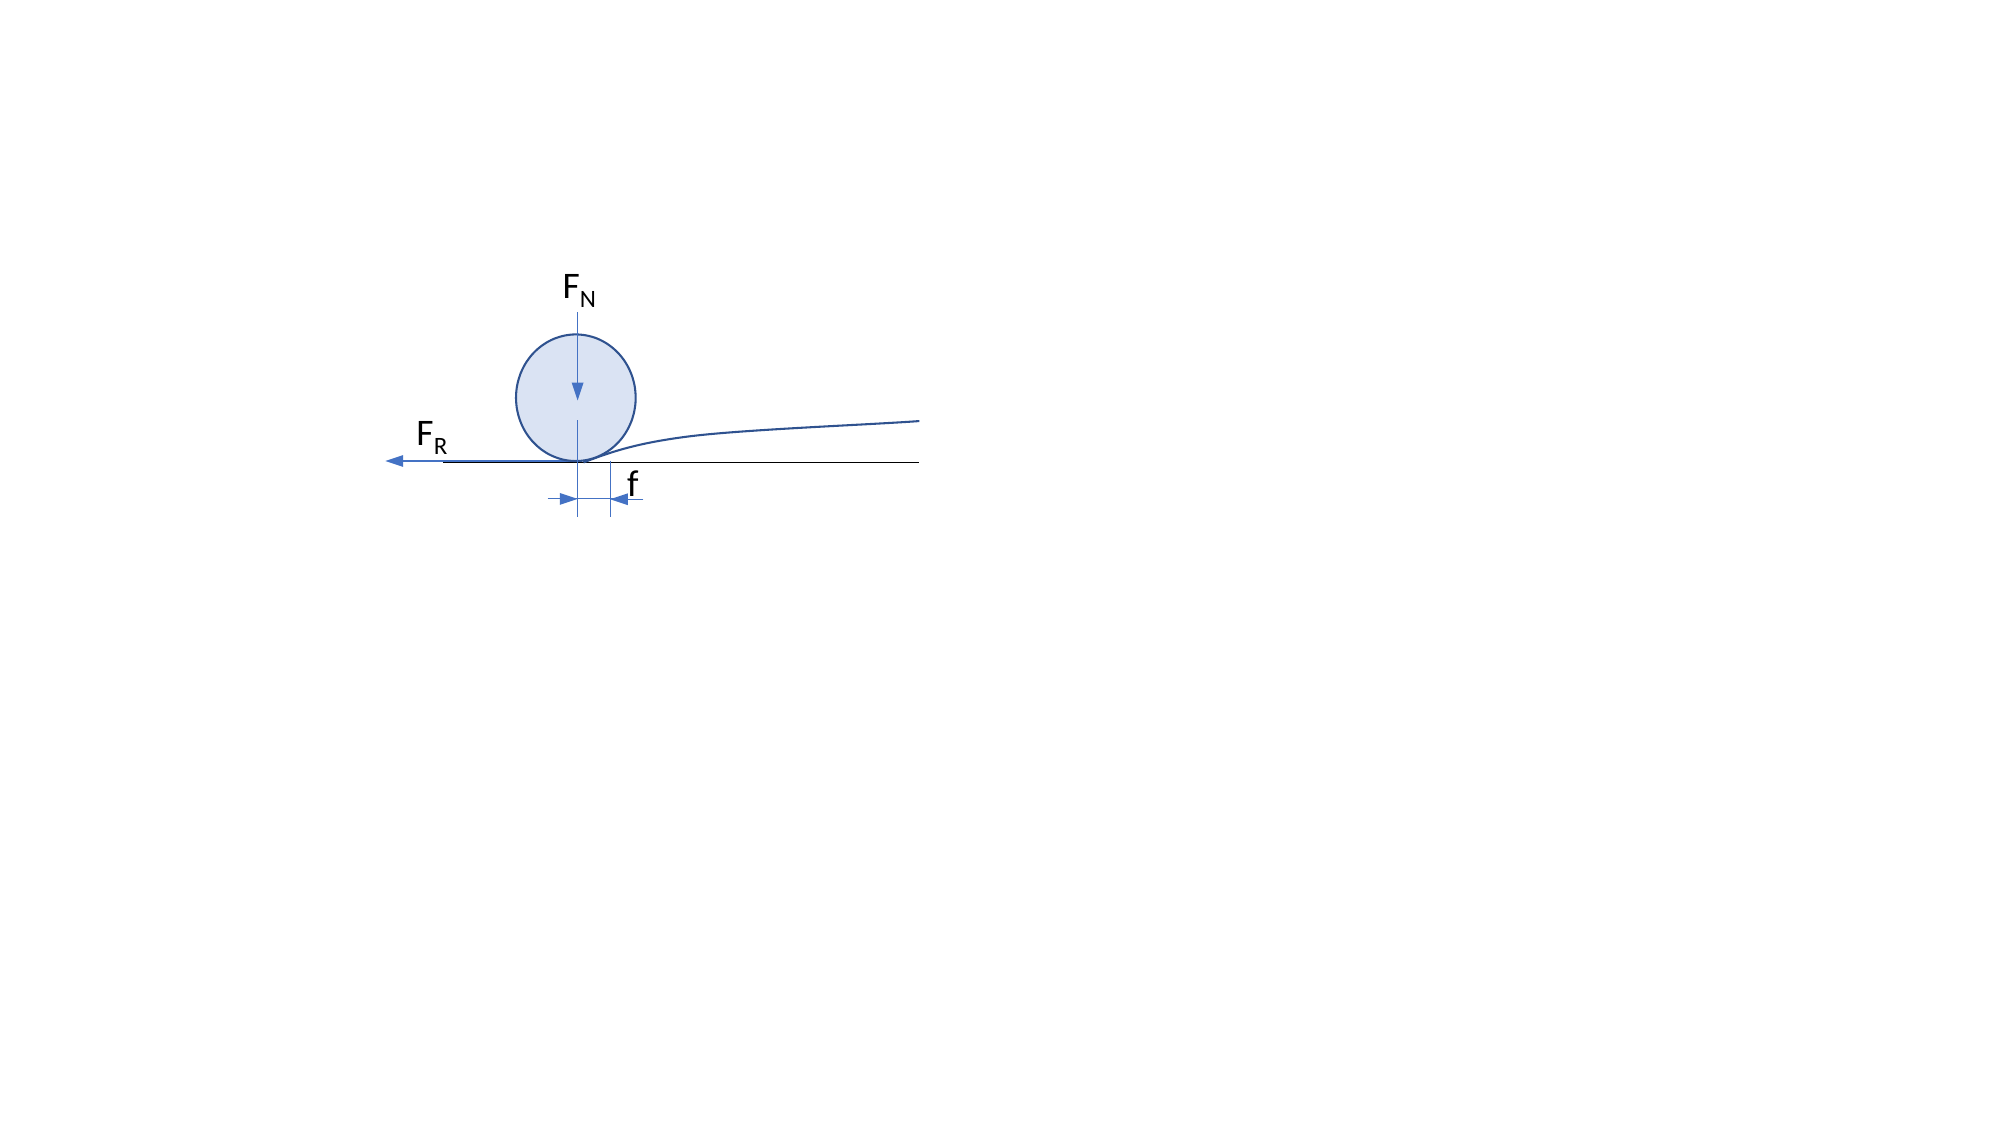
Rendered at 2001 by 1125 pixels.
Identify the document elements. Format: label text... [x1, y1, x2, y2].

text_box [516, 334, 636, 462]
text_box f [612, 451, 645, 512]
text_box FN [547, 253, 649, 314]
text_box FR [401, 400, 474, 462]
